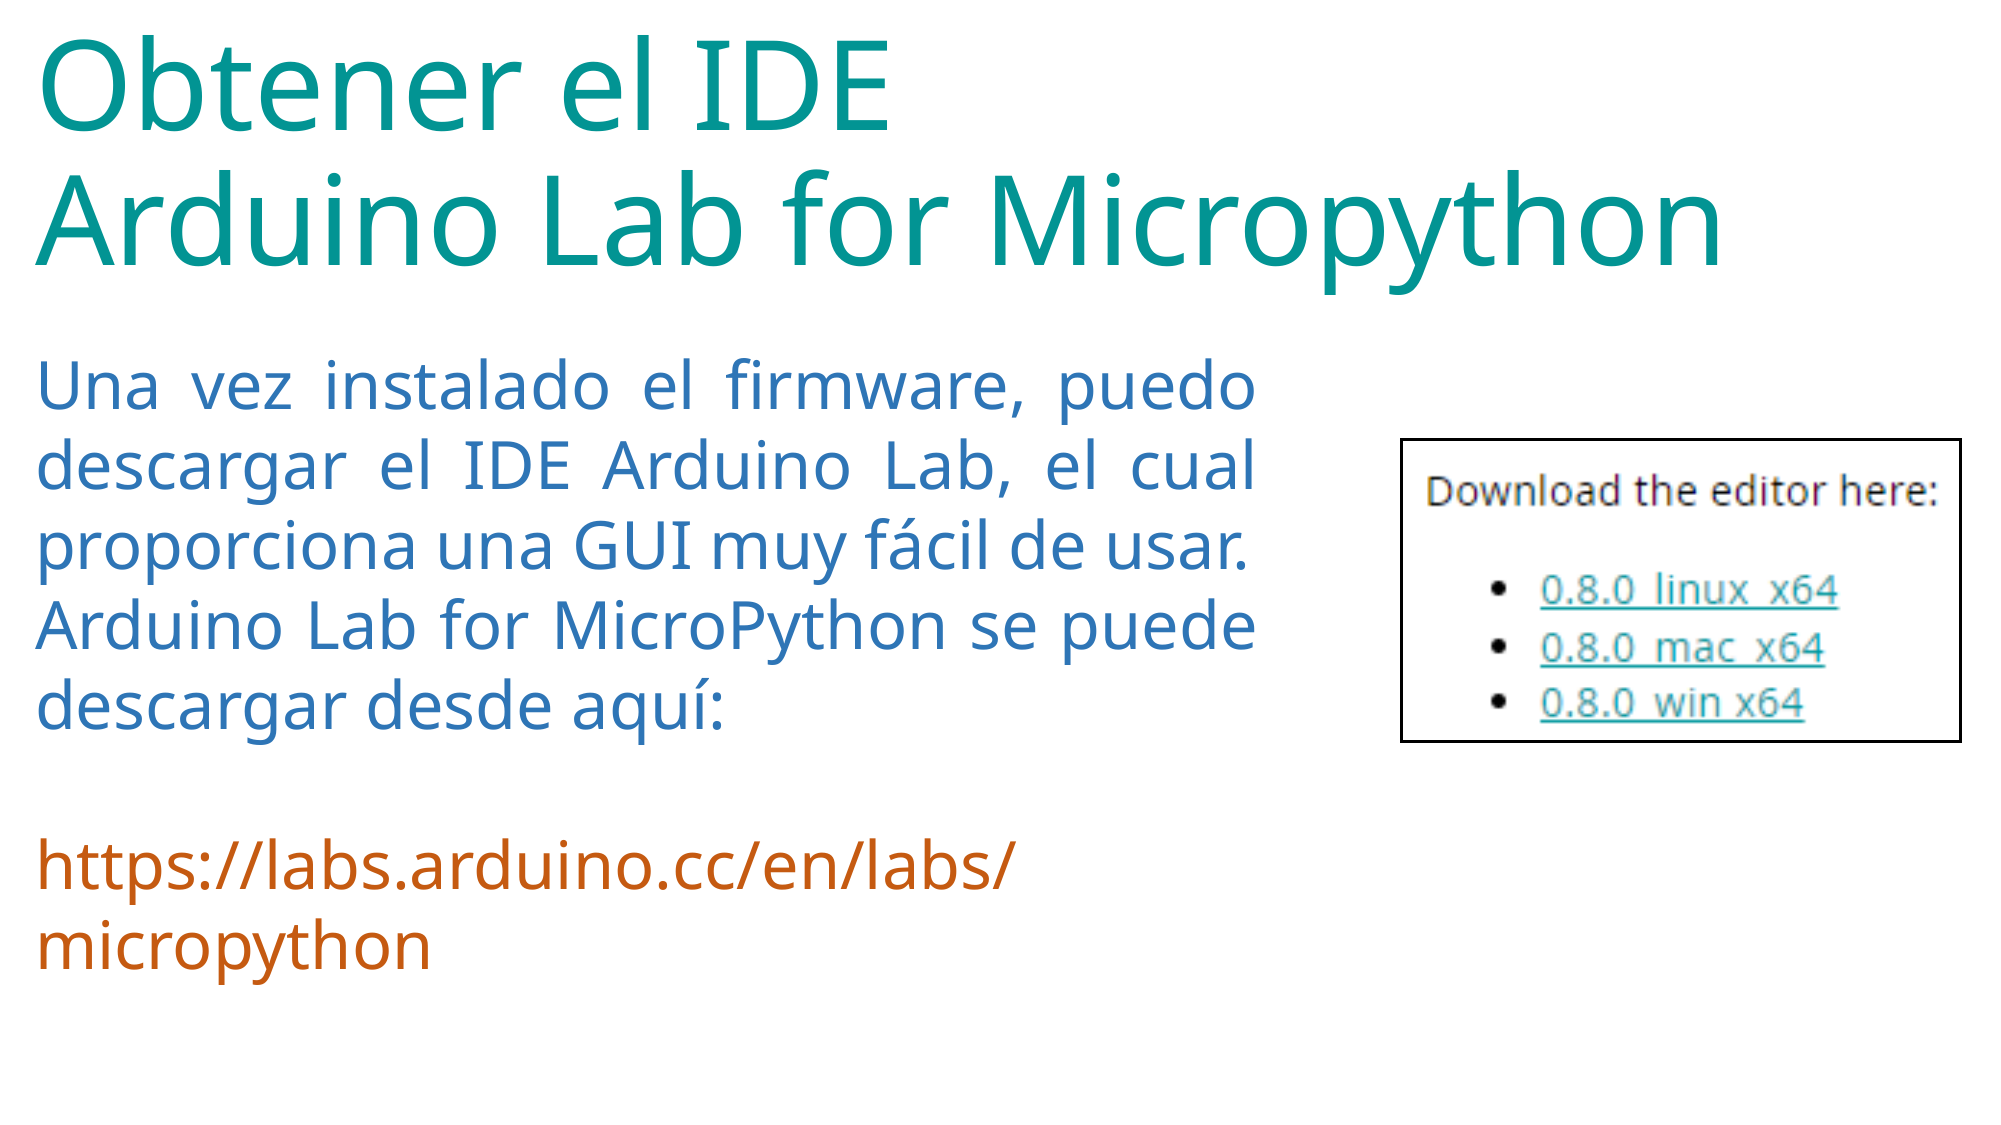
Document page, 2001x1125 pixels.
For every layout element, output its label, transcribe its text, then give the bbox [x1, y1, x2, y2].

picture [1403, 440, 1959, 741]
title Obtener el IDE Arduino Lab for Micropython [19, 15, 1977, 283]
text_box Una vez instalado el firmware, puedo descargar el IDE Arduino Lab, el cual proporciona una GUI muy fácil de usar. Arduino Lab for MicroPython se puede descargar desde aquí: https://labs.arduino.cc/en/labs/micropython [19, 335, 1363, 917]
